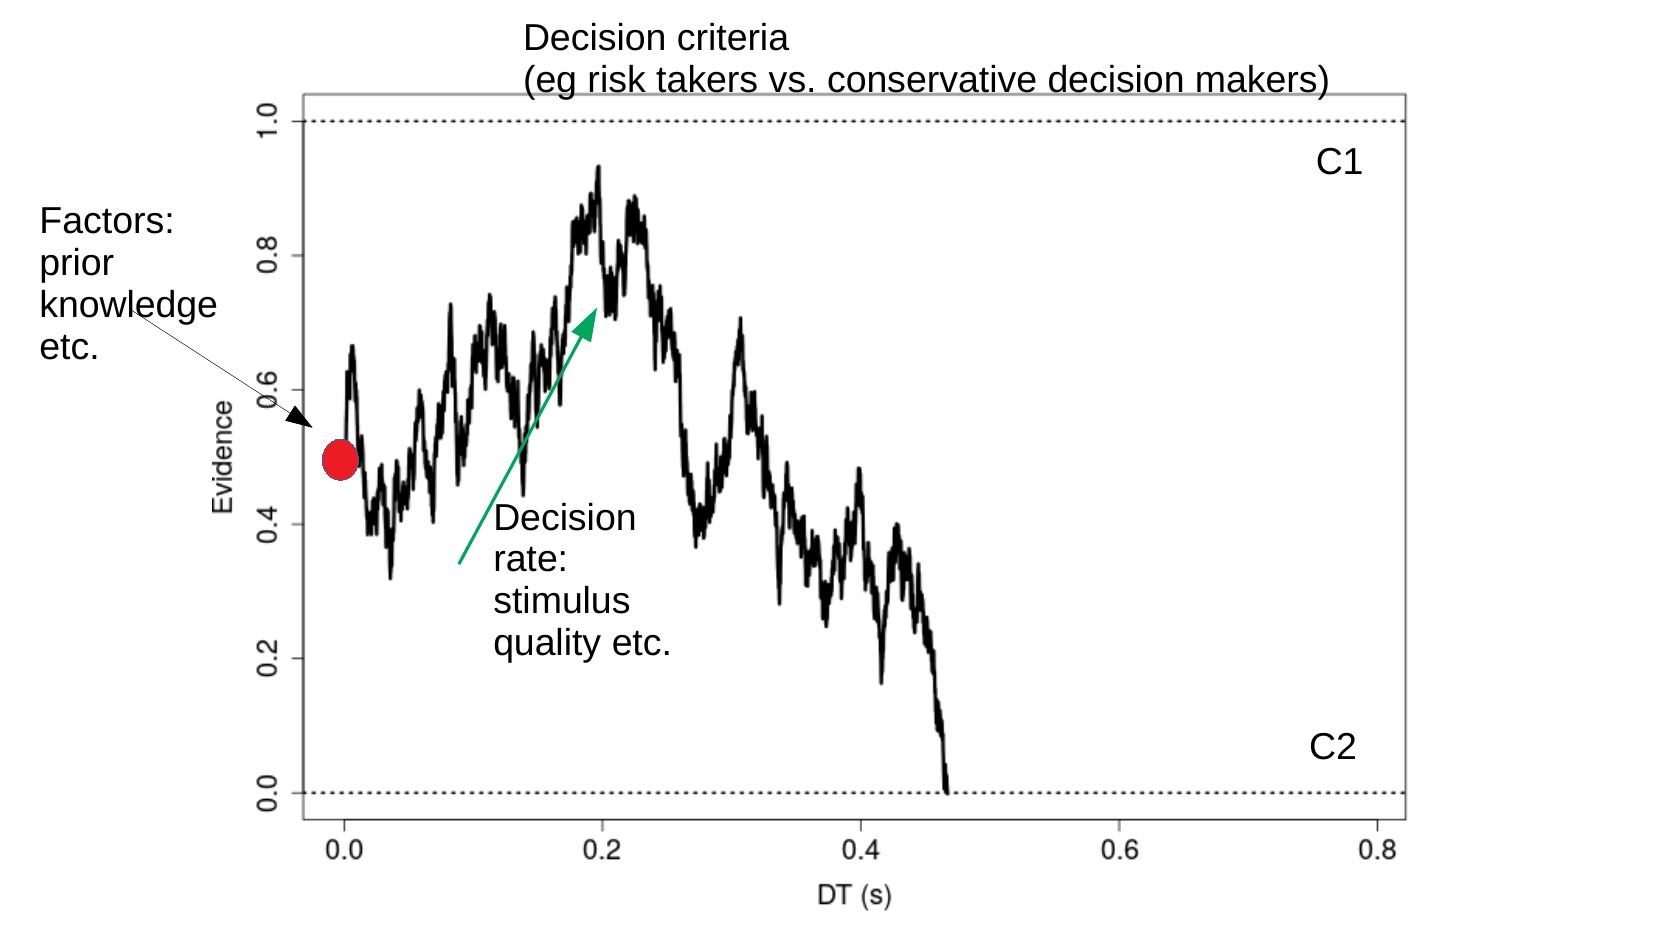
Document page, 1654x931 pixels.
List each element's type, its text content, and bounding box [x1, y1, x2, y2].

picture [212, 3, 1453, 931]
text_box Factors: prior knowledge etc. [24, 192, 239, 376]
text_box Decision criteria (eg risk takers vs. conservative decision makers) [508, 8, 1382, 111]
text_box [322, 439, 359, 481]
text_box Decision rate: stimulus quality etc. [478, 488, 693, 672]
text_box C1 [1300, 133, 1397, 191]
text_box C2 [1294, 718, 1390, 776]
